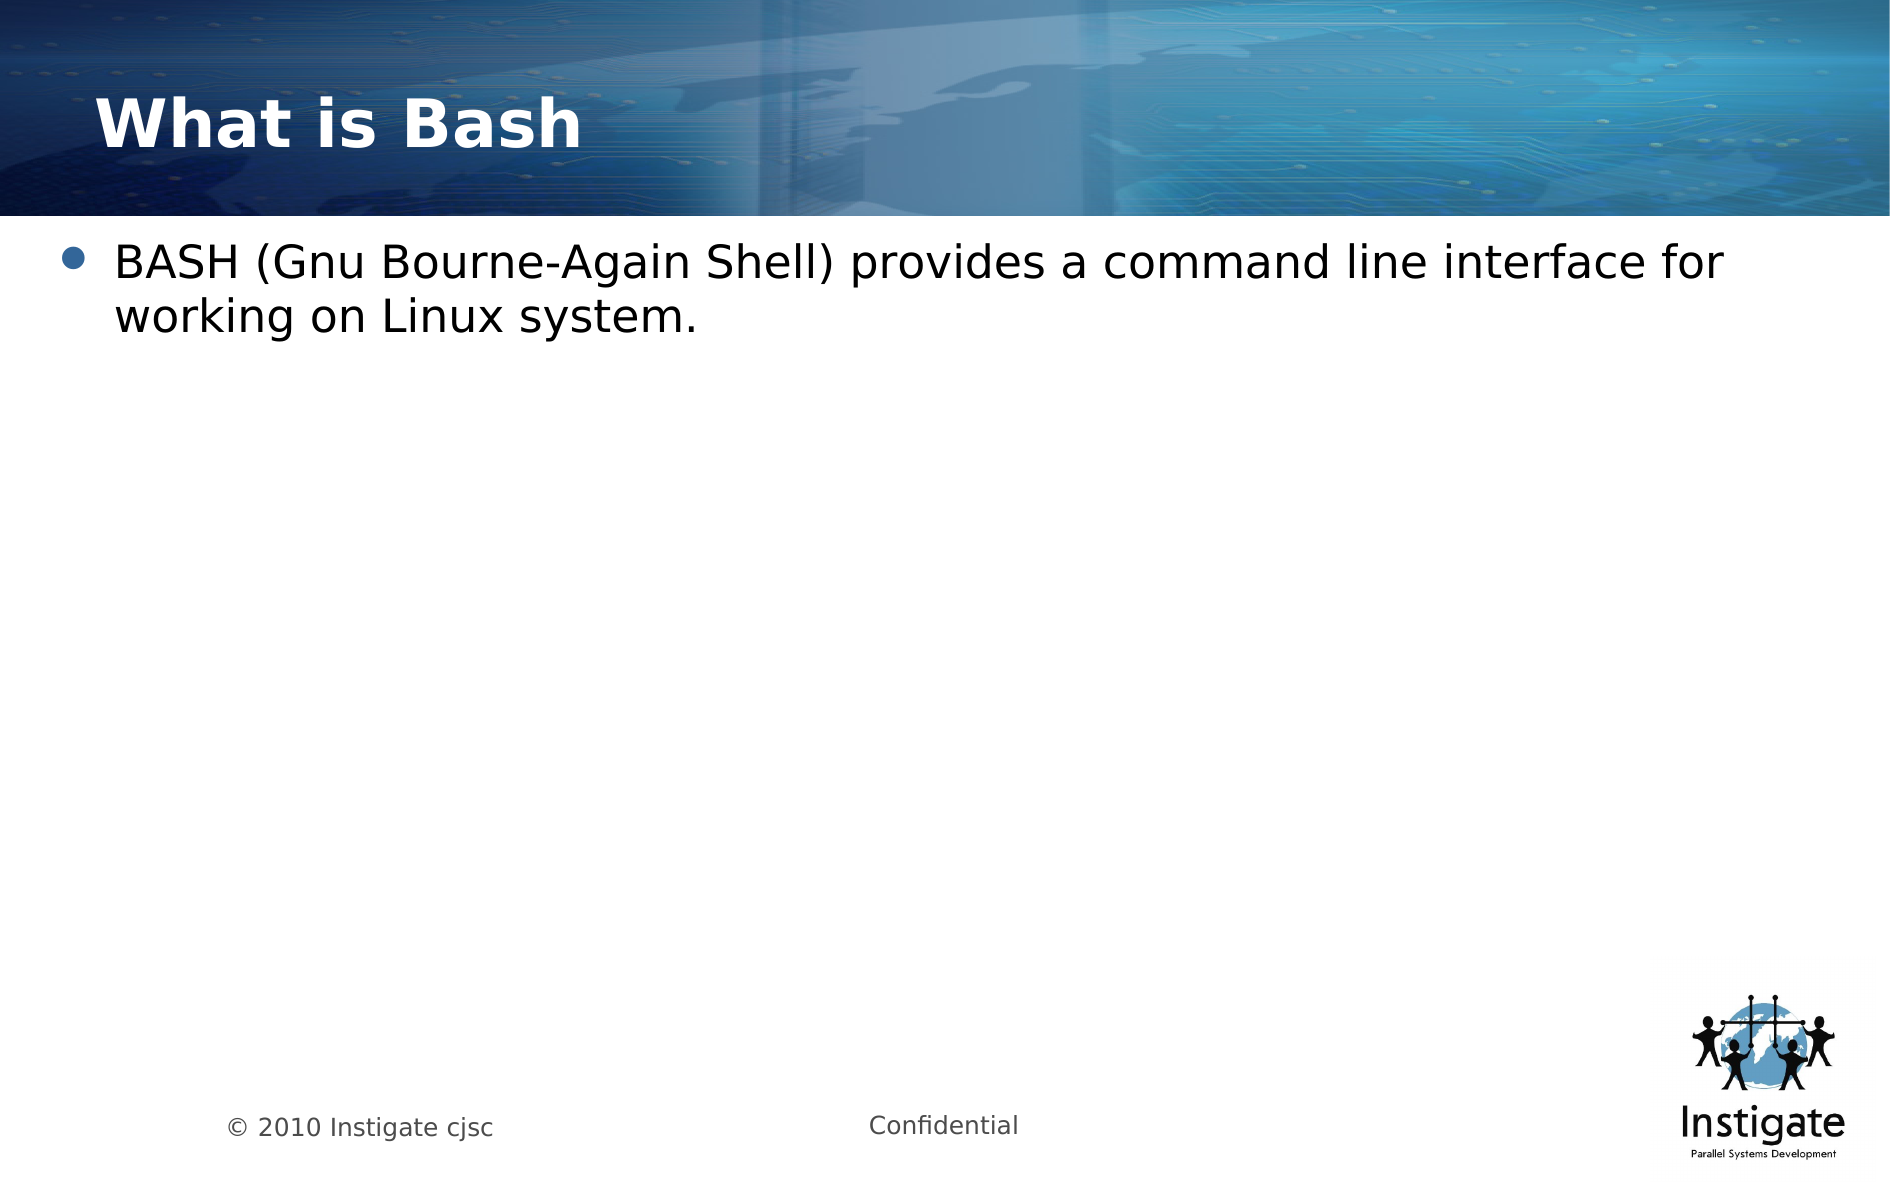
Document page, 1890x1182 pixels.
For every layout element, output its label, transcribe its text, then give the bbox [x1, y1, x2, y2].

title What is Bash [94, 54, 1793, 210]
list BASH (Gnu Bourne-Again Shell) provides a command line interface for working on Linux system. [59, 236, 1831, 1001]
picture [0, 0, 1890, 216]
picture [1650, 956, 1876, 1182]
